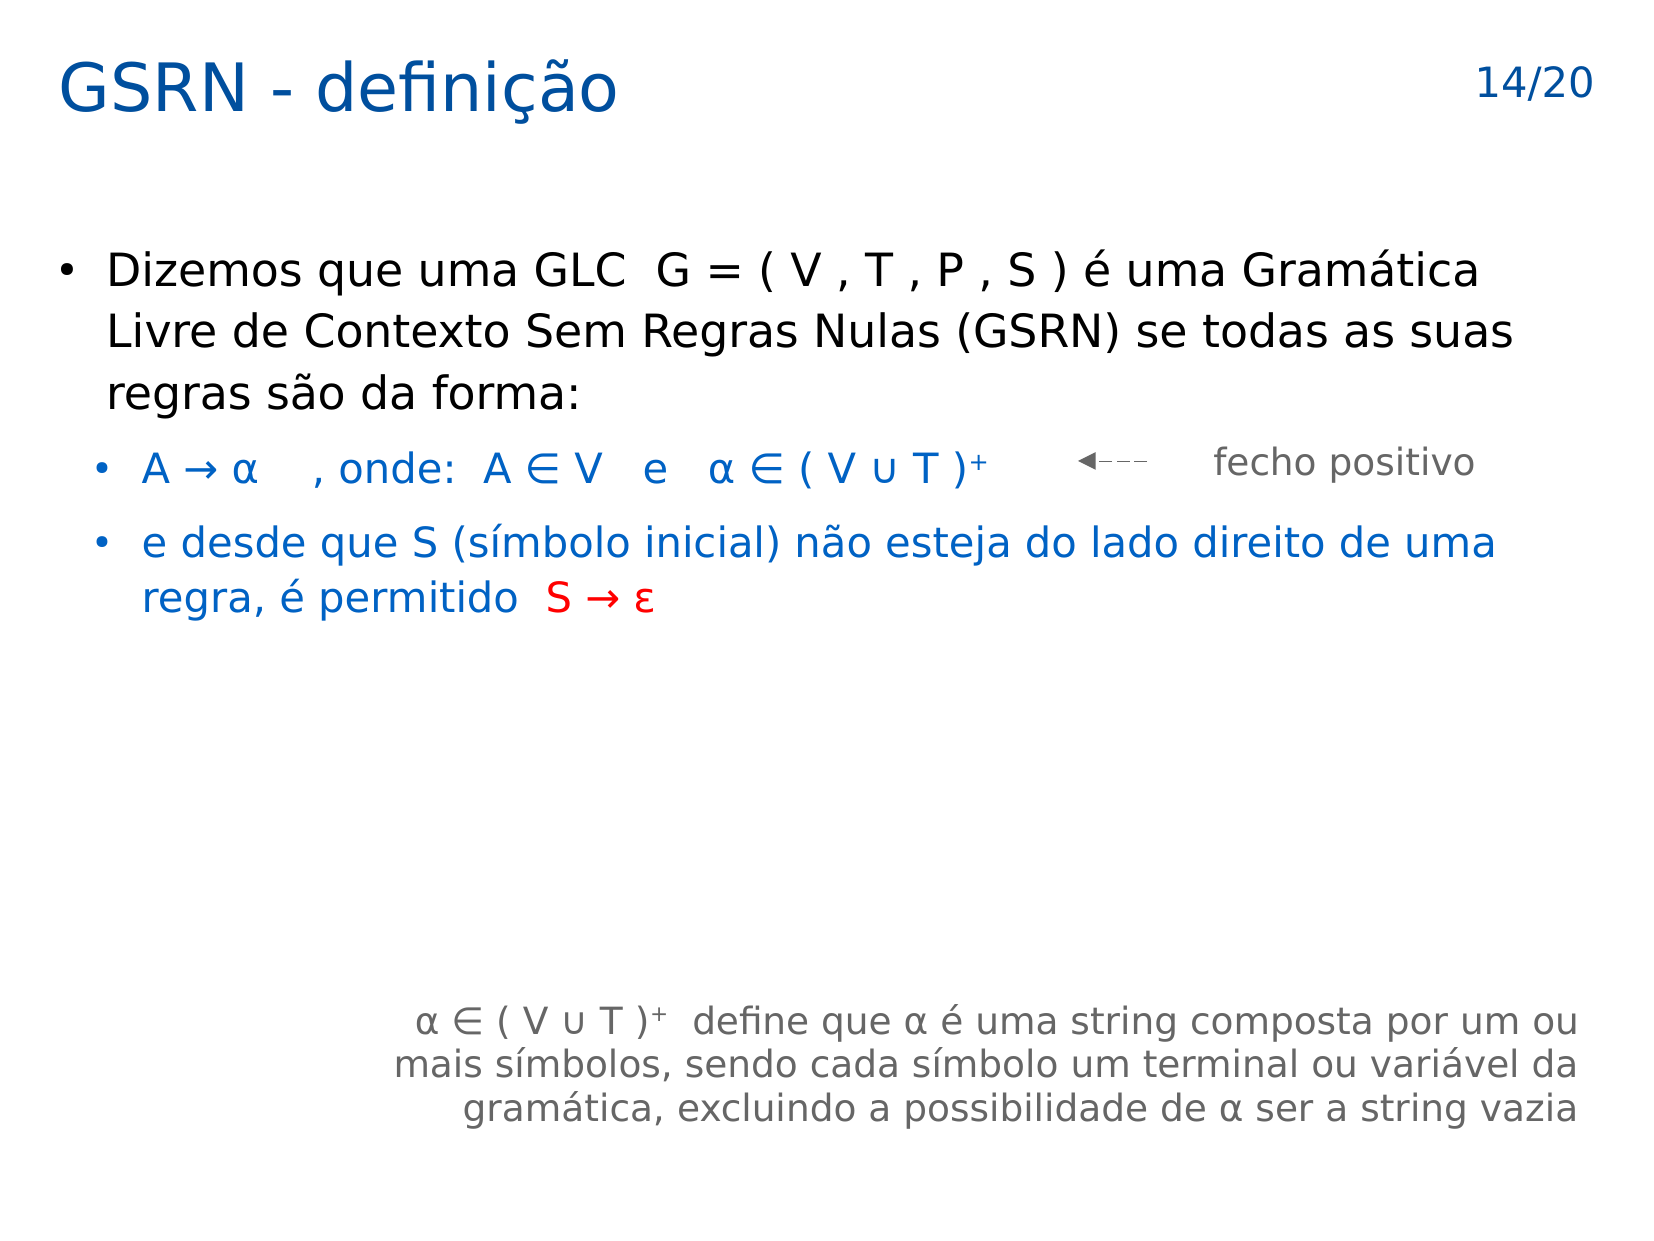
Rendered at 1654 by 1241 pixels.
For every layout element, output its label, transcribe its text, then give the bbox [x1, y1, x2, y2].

list Dizemos que uma GLC G = ( V , T , P , S ) é uma Gramática Livre de Contexto Sem Regras Nulas (GSRN) se todas as suas regras são da forma: A → α , onde: A ∈ V e α ∈ ( V ∪ T )+ e desde que S (símbolo inicial) não esteja do lado direito de uma regra, é permitido S → ε [59, 236, 1595, 1182]
title GSRN - definição [59, 29, 1625, 148]
text_box α ∈ ( V ∪ T )+ define que α é uma string composta por um ou mais símbolos, sendo cada símbolo um terminal ou variável da gramática, excluindo a possibilidade de α ser a string vazia [357, 992, 1595, 1153]
text_box fecho positivo [1198, 433, 1578, 546]
